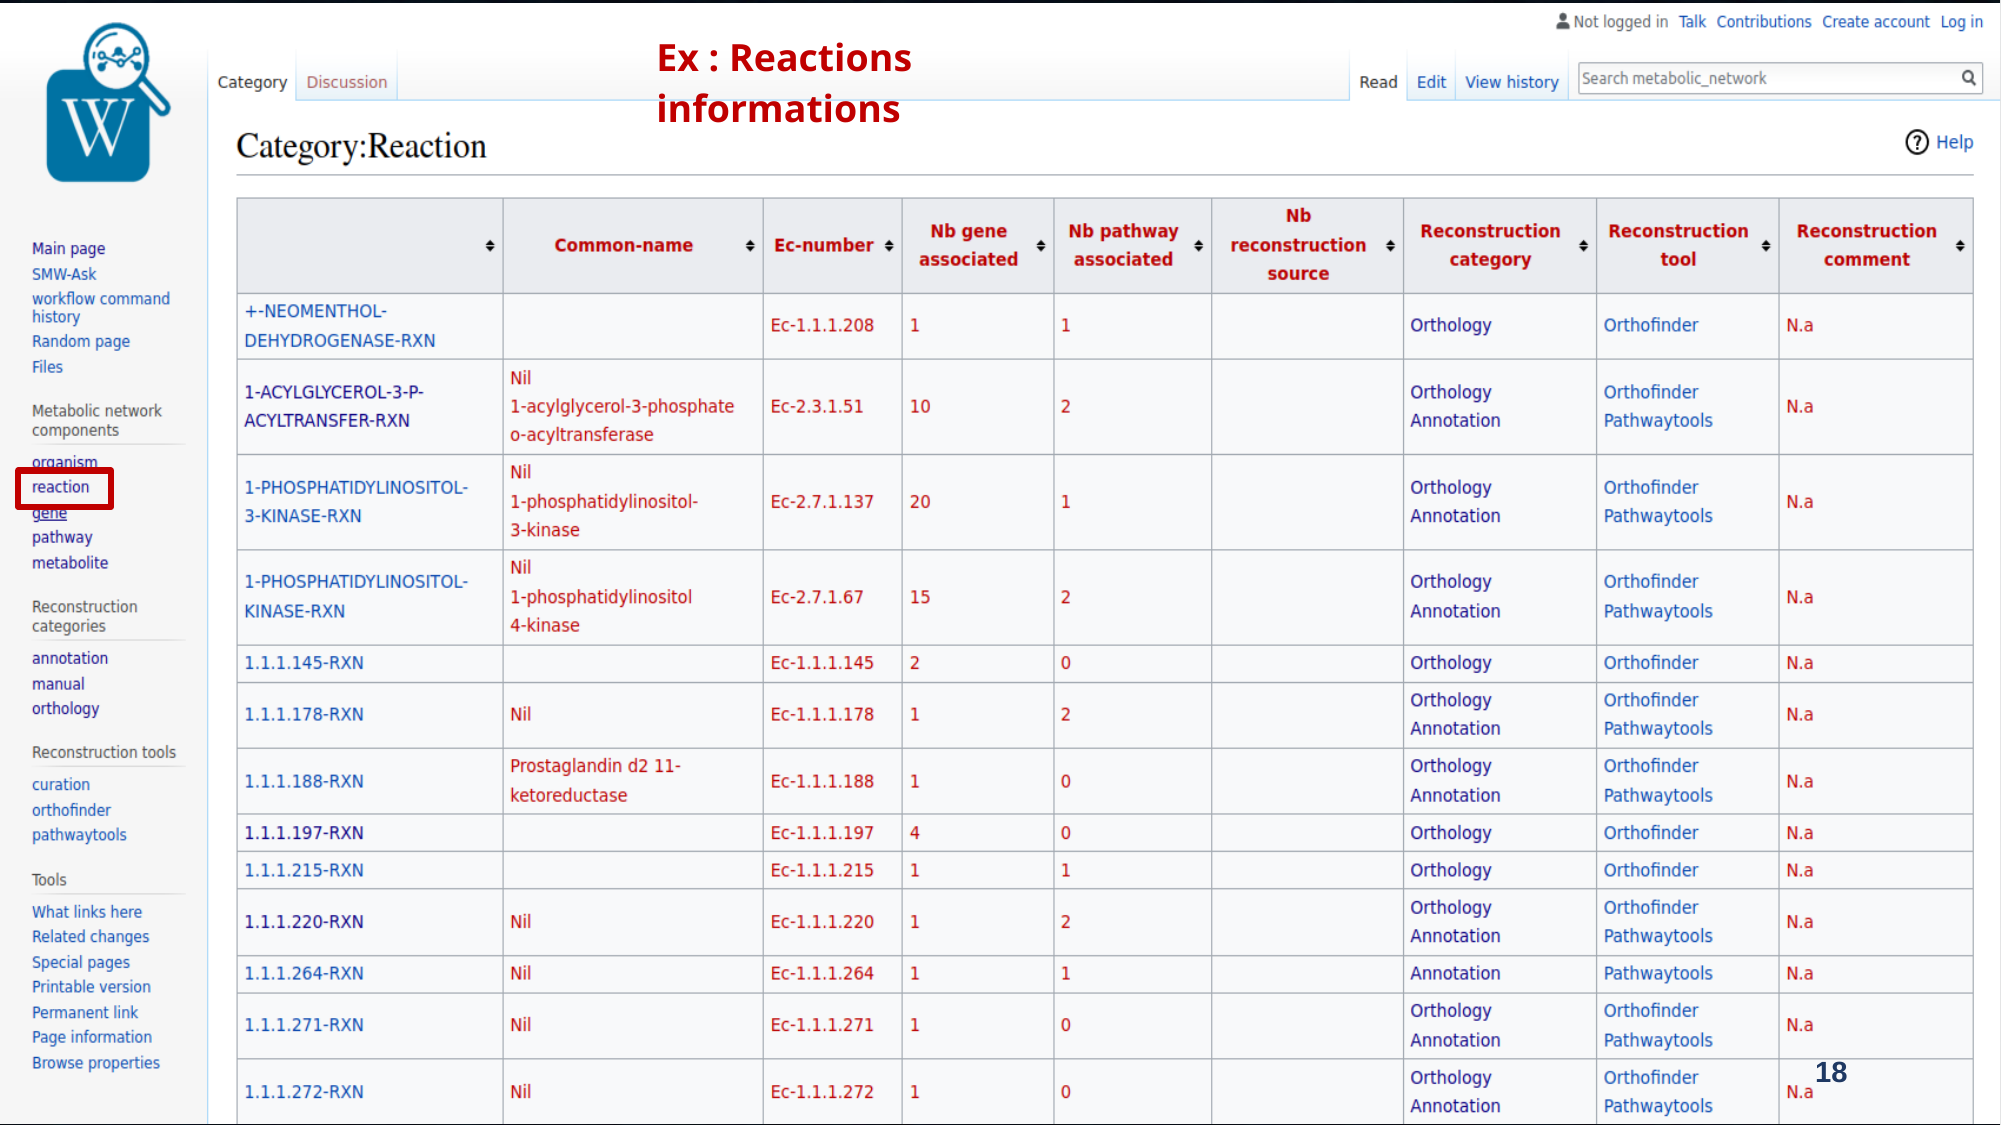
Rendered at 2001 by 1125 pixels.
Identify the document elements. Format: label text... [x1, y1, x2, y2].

text_box Ex : Reactions informations [641, 24, 1178, 96]
picture [0, 0, 2001, 1125]
slide_number 18 [1412, 1042, 1863, 1103]
